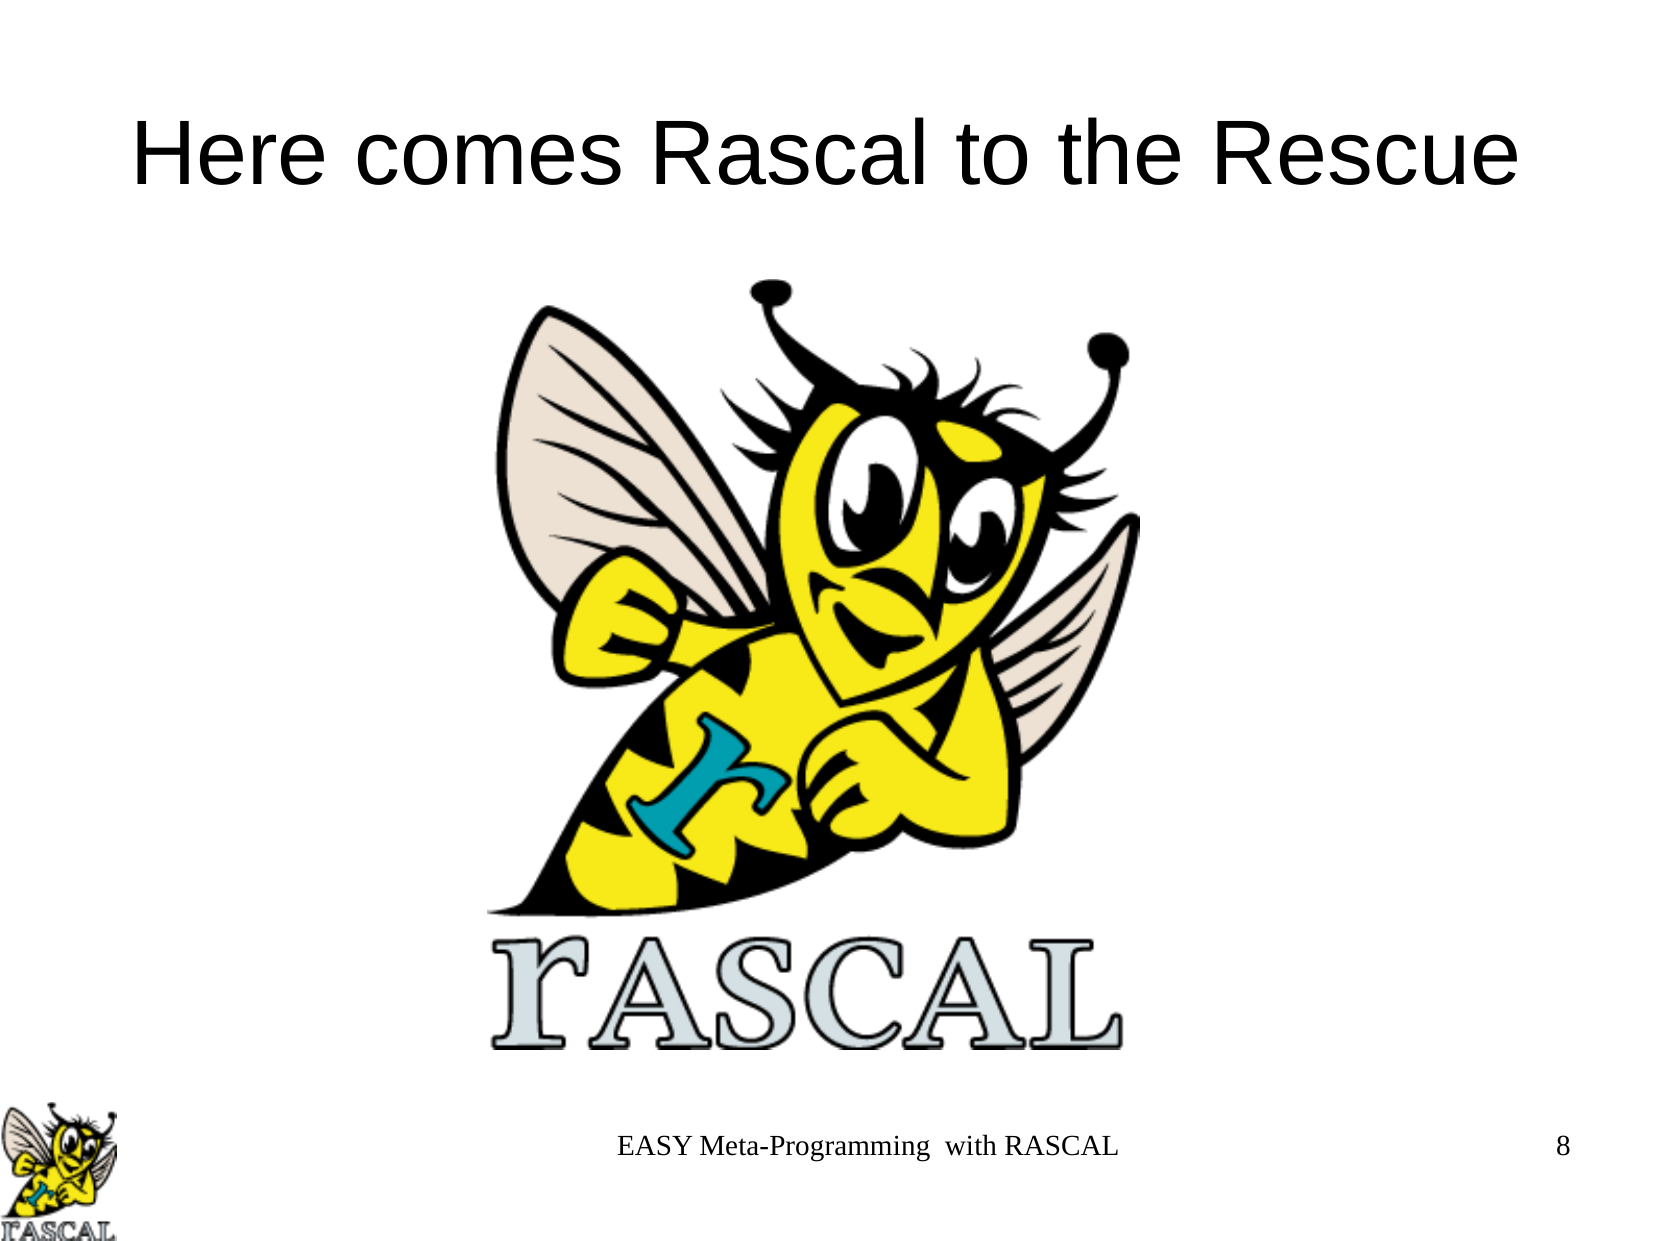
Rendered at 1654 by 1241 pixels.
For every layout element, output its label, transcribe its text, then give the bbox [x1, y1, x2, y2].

title Here comes Rascal to the Rescue [82, 49, 1571, 257]
picture [487, 279, 1140, 1051]
picture [0, 1102, 117, 1241]
